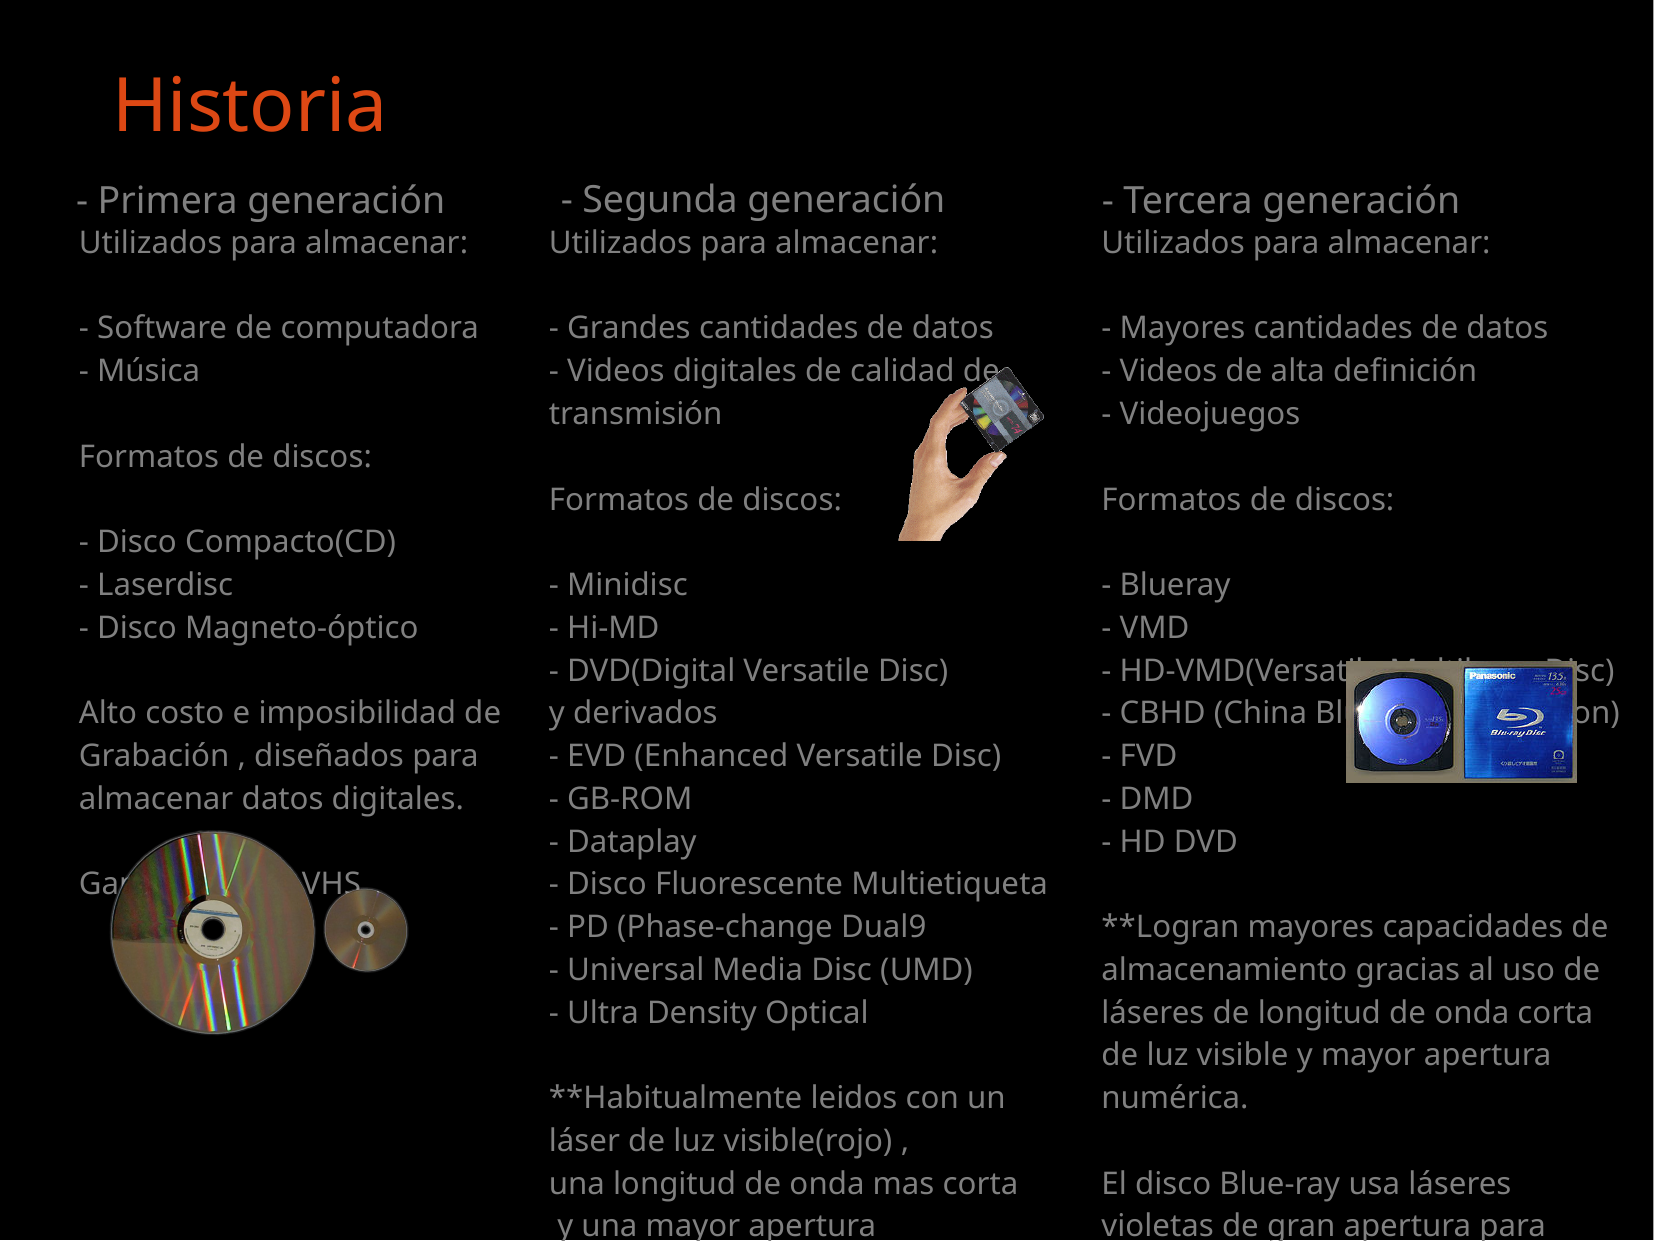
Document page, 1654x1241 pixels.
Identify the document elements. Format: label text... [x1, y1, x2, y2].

text_box Utilizados para almacenar: - Mayores cantidades de datos - Videos de alta definición - Videojuegos Formatos de discos: - Blueray - VMD - HD-VMD(Versatile Multilayer Disc) - CBHD (China Blue High Definition) - FVD - DMD - HD DVD **Logran mayores capacidades de almacenamiento gracias al uso de láseres de longitud de onda corta de luz visible y mayor apertura numérica. El disco Blue-ray usa láseres violetas de gran apertura para usar con discos con pits y lands más pequeños y por lo tanto mayor capacidad de almacenamiento por capa** [1086, 212, 1654, 1241]
text_box Utilizados para almacenar: - Grandes cantidades de datos - Videos digitales de calidad de transmisión Formatos de discos: - Minidisc - Hi-MD - DVD(Digital Versatile Disc) y derivados - EVD (Enhanced Versatile Disc) - GB-ROM - Dataplay - Disco Fluorescente Multietiqueta - PD (Phase-change Dual9 - Universal Media Disc (UMD) - Ultra Density Optical **Habitualmente leidos con un láser de luz visible(rojo) , una longitud de onda mas corta y una mayor apertura numérica.** [534, 212, 1086, 1207]
text_box - Primera generación [61, 166, 485, 225]
text_box Utilizados para almacenar: - Software de computadora - Música Formatos de discos: - Disco Compacto(CD) - Laserdisc - Disco Magneto-óptico Alto costo e imposibilidad de Grabación , diseñados para almacenar datos digitales. Ganó el casete VHS [64, 212, 556, 808]
picture [106, 826, 412, 1040]
text_box - Tercera generación [1087, 166, 1501, 212]
text_box - Segunda generación [546, 165, 988, 224]
picture [897, 366, 1045, 541]
picture [1346, 661, 1577, 783]
title Historia [112, 38, 1501, 166]
